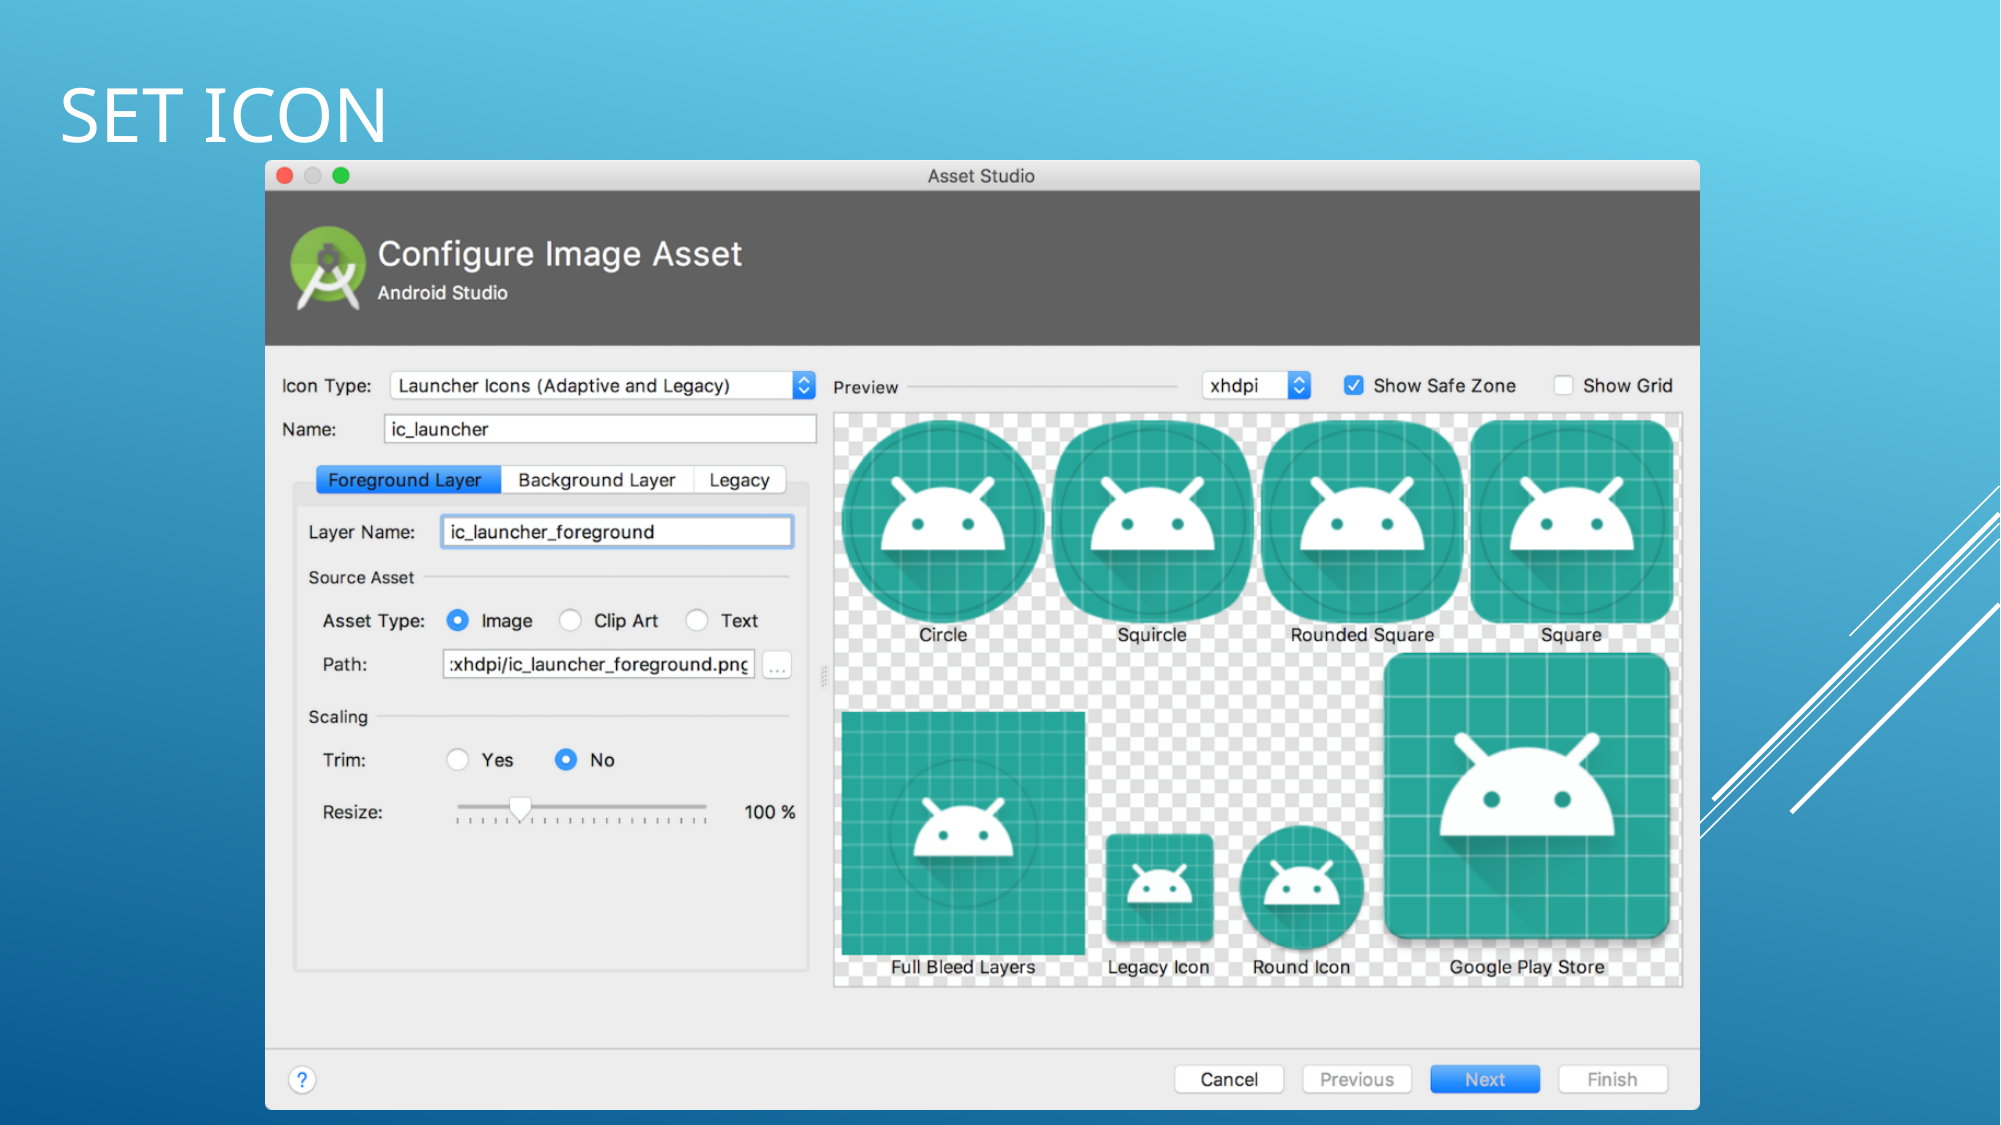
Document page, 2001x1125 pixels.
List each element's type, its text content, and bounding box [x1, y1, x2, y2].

picture [265, 160, 1700, 1110]
title Set Icon [44, 0, 1445, 237]
